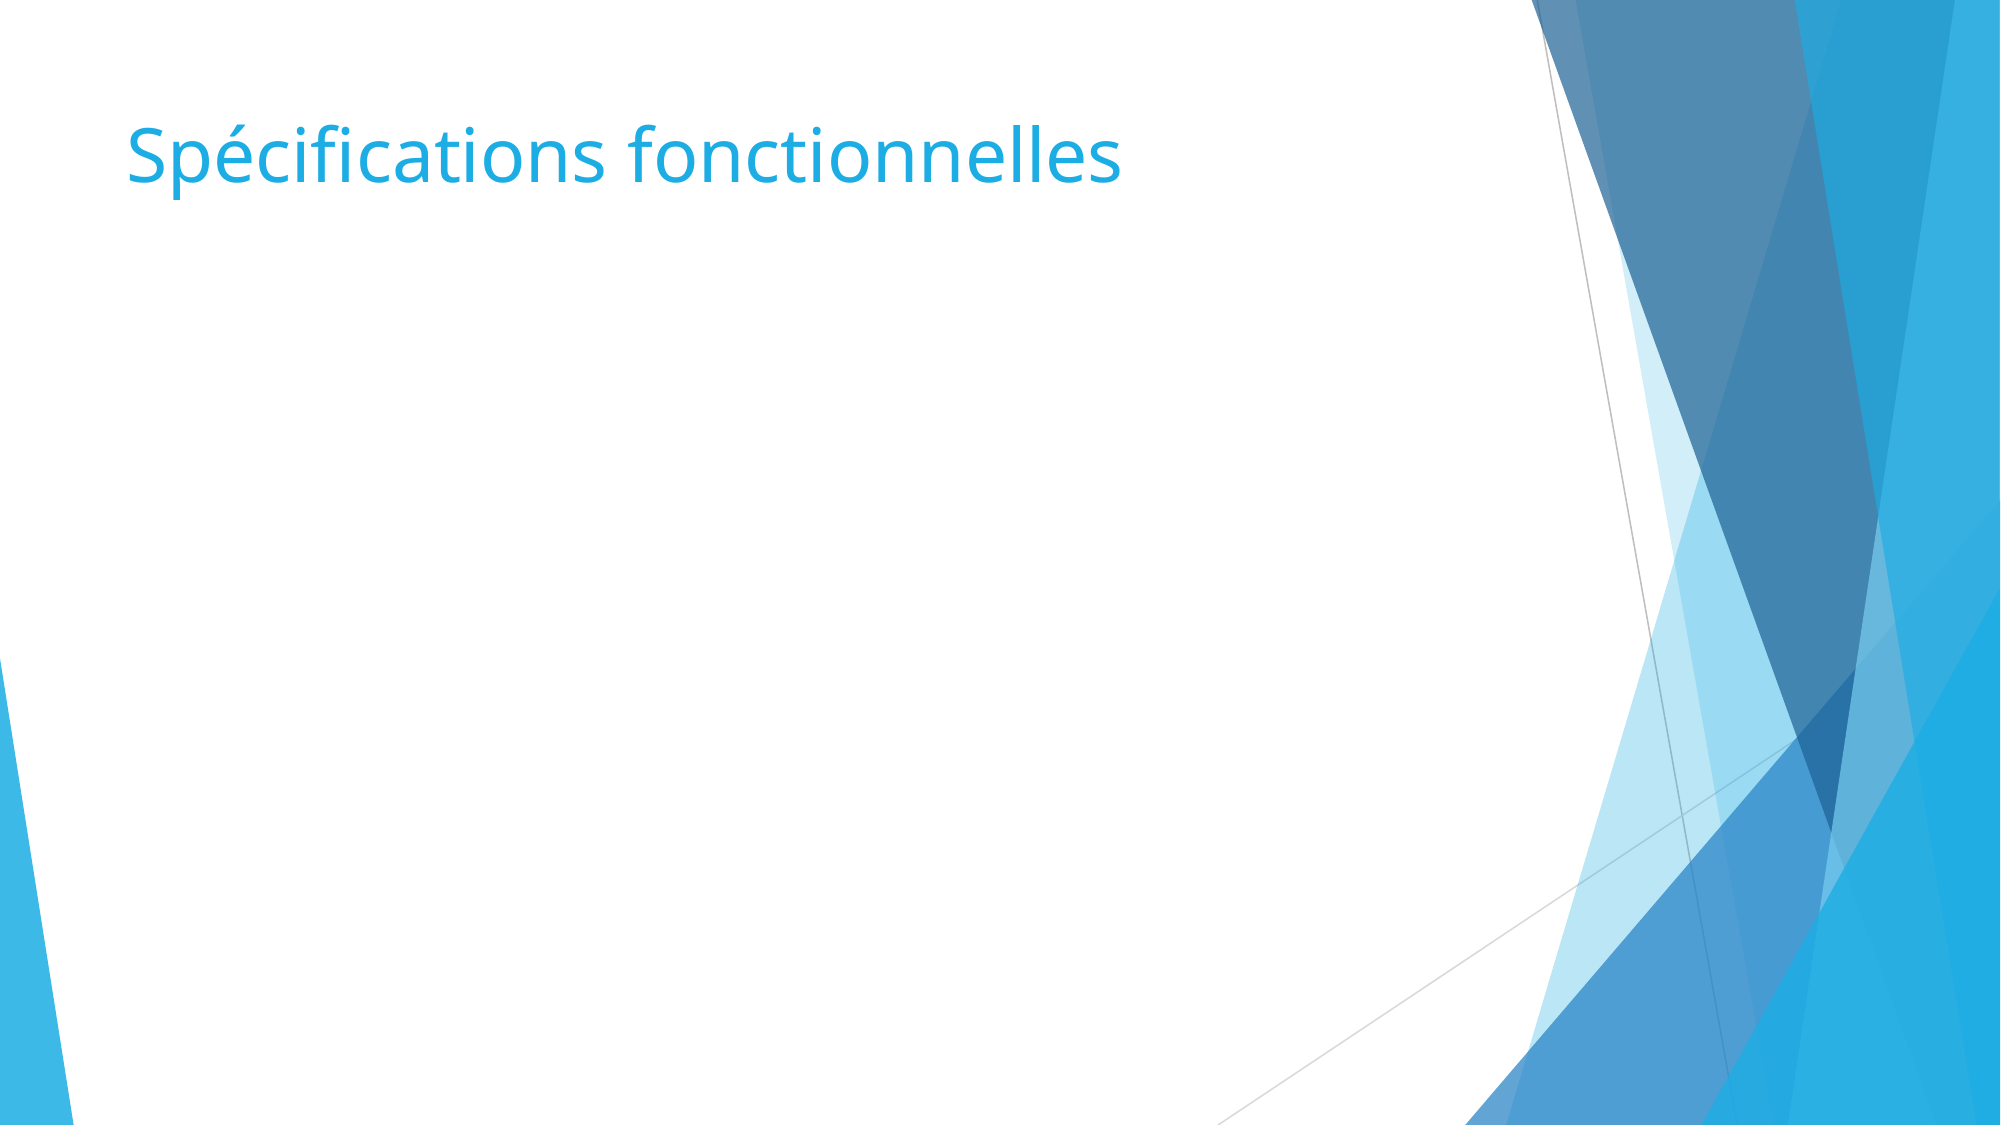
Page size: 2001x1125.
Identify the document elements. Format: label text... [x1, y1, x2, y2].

title Spécifications fonctionnelles [111, 99, 1522, 317]
